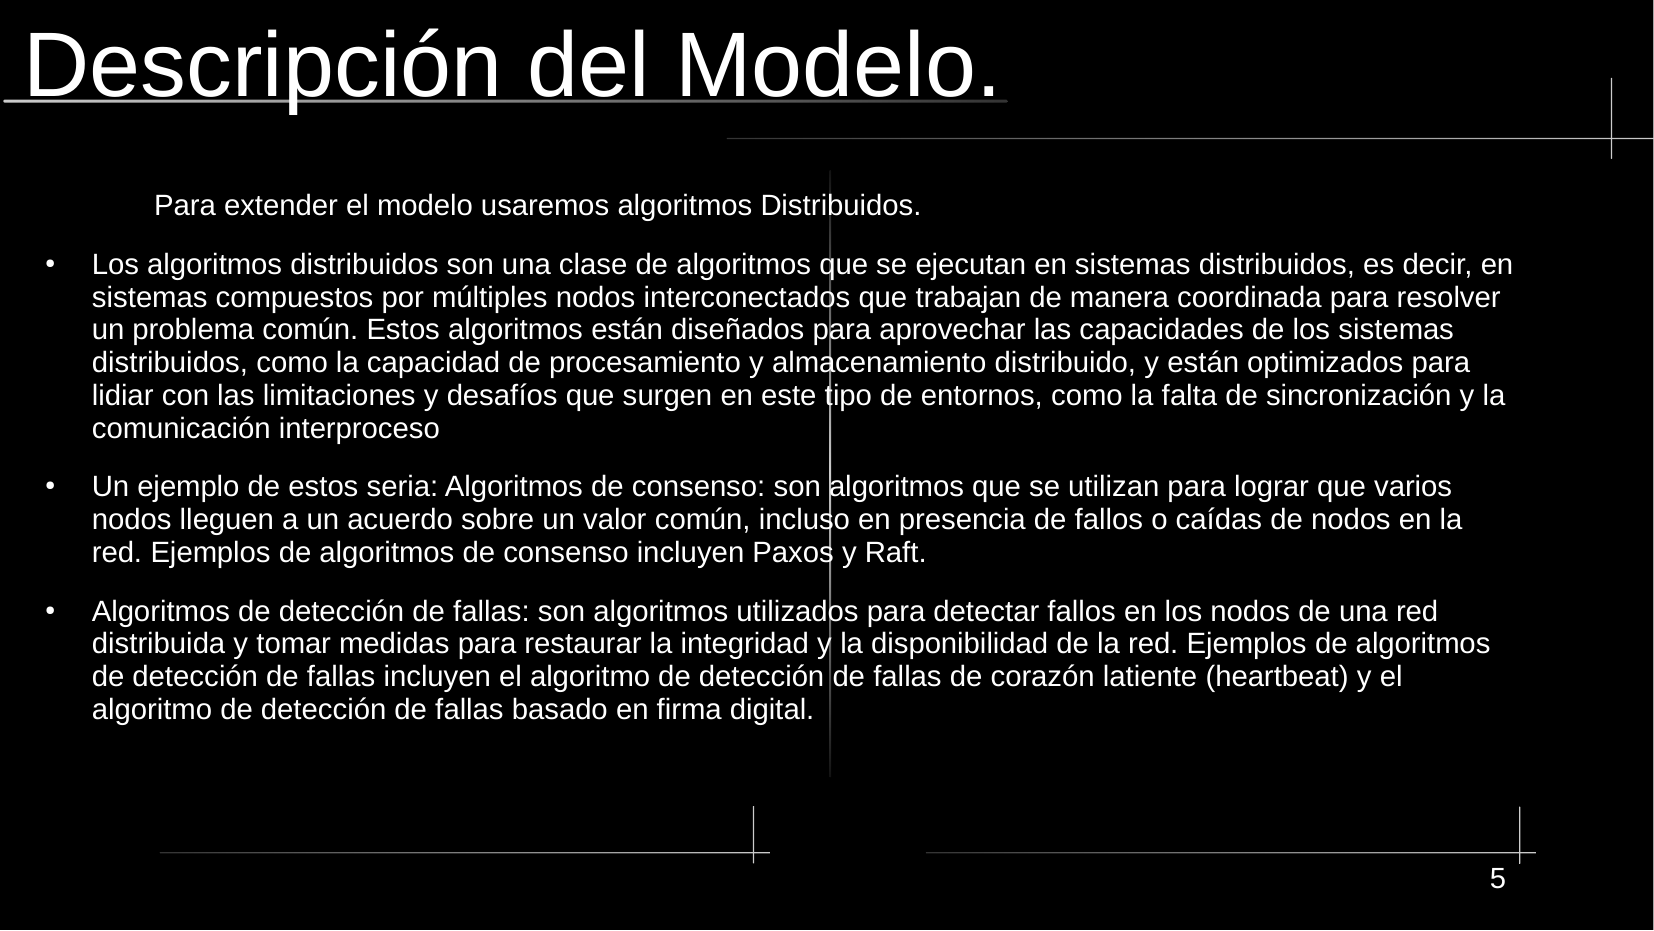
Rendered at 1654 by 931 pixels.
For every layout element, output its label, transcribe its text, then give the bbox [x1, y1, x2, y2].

title Descripción del Modelo. [23, 11, 1589, 119]
list Para extender el modelo usaremos algoritmos Distribuidos. Los algoritmos distribuidos son una clase de algoritmos que se ejecutan en sistemas distribuidos, es decir, en sistemas compuestos por múltiples nodos interconectados que trabajan de manera coordinada para resolver un problema común. Estos algoritmos están diseñados para aprovechar las capacidades de los sistemas distribuidos, como la capacidad de procesamiento y almacenamiento distribuido, y están optimizados para lidiar con las limitaciones y desafíos que surgen en este tipo de entornos, como la falta de sincronización y la comunicación interproceso Un ejemplo de estos seria: Algoritmos de consenso: son algoritmos que se utilizan para lograr que varios nodos lleguen a un acuerdo sobre un valor común, incluso en presencia de fallos o caídas de nodos en la red. Ejemplos de algoritmos de consenso incluyen Paxos y Raft. Algoritmos de detección de fallas: son algoritmos utilizados para detectar fallos en los nodos de una red distribuida y tomar medidas para restaurar la integridad y la disponibilidad de la red. Ejemplos de algoritmos de detección de fallas incluyen el algoritmo de detección de fallas de corazón latiente (heartbeat) y el algoritmo de detección de fallas basado en firma digital. [29, 188, 1518, 729]
